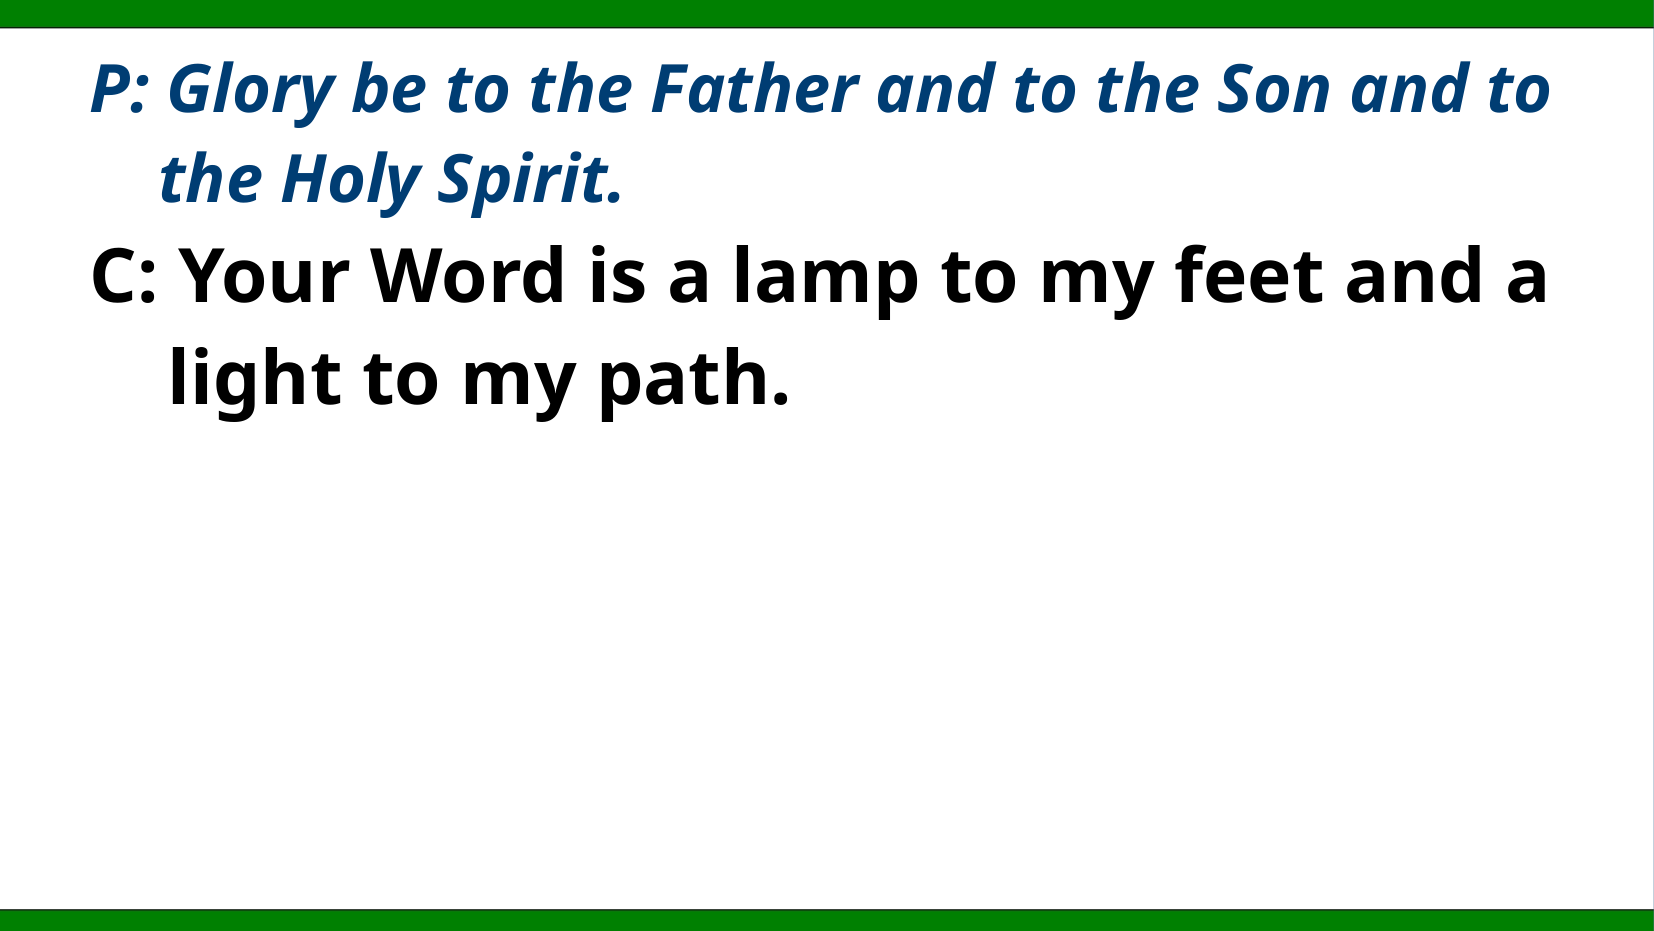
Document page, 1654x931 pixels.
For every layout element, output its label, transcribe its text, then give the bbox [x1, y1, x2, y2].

picture [0, 0, 1654, 931]
text_box P: Glory be to the Father and to the Son and to the Holy Spirit. C: Your Word is a lamp to my feet and a light to my path. [75, 33, 1576, 426]
